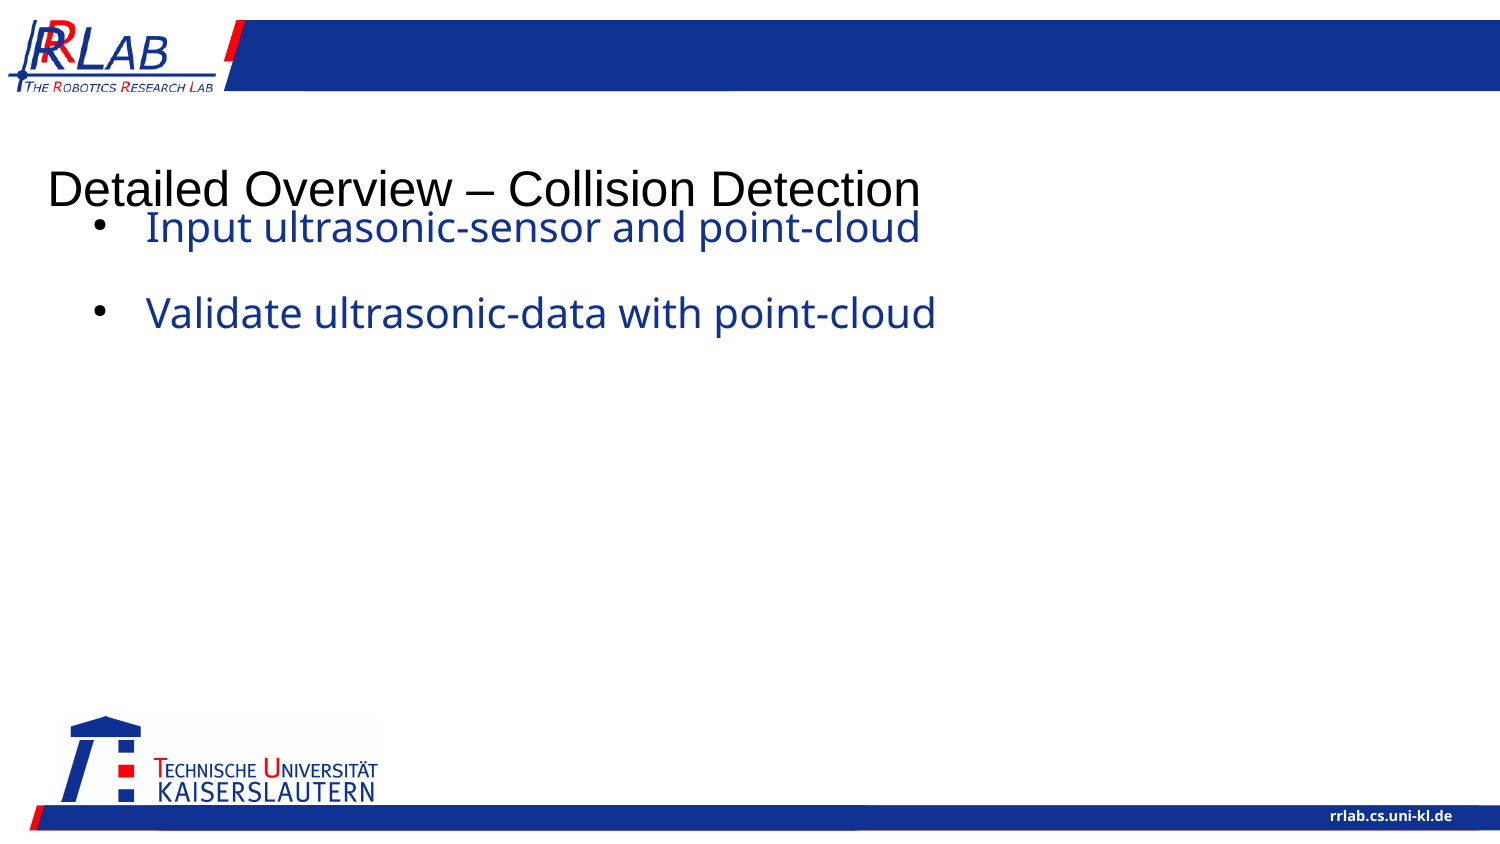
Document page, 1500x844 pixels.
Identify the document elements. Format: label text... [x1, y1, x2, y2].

title Detailed Overview – Collision Detection [47, 93, 1453, 285]
picture [61, 716, 378, 802]
picture [8, 20, 216, 92]
list Input ultrasonic-sensor and point-cloud Validate ultrasonic-data with point-cloud [75, 197, 1425, 687]
